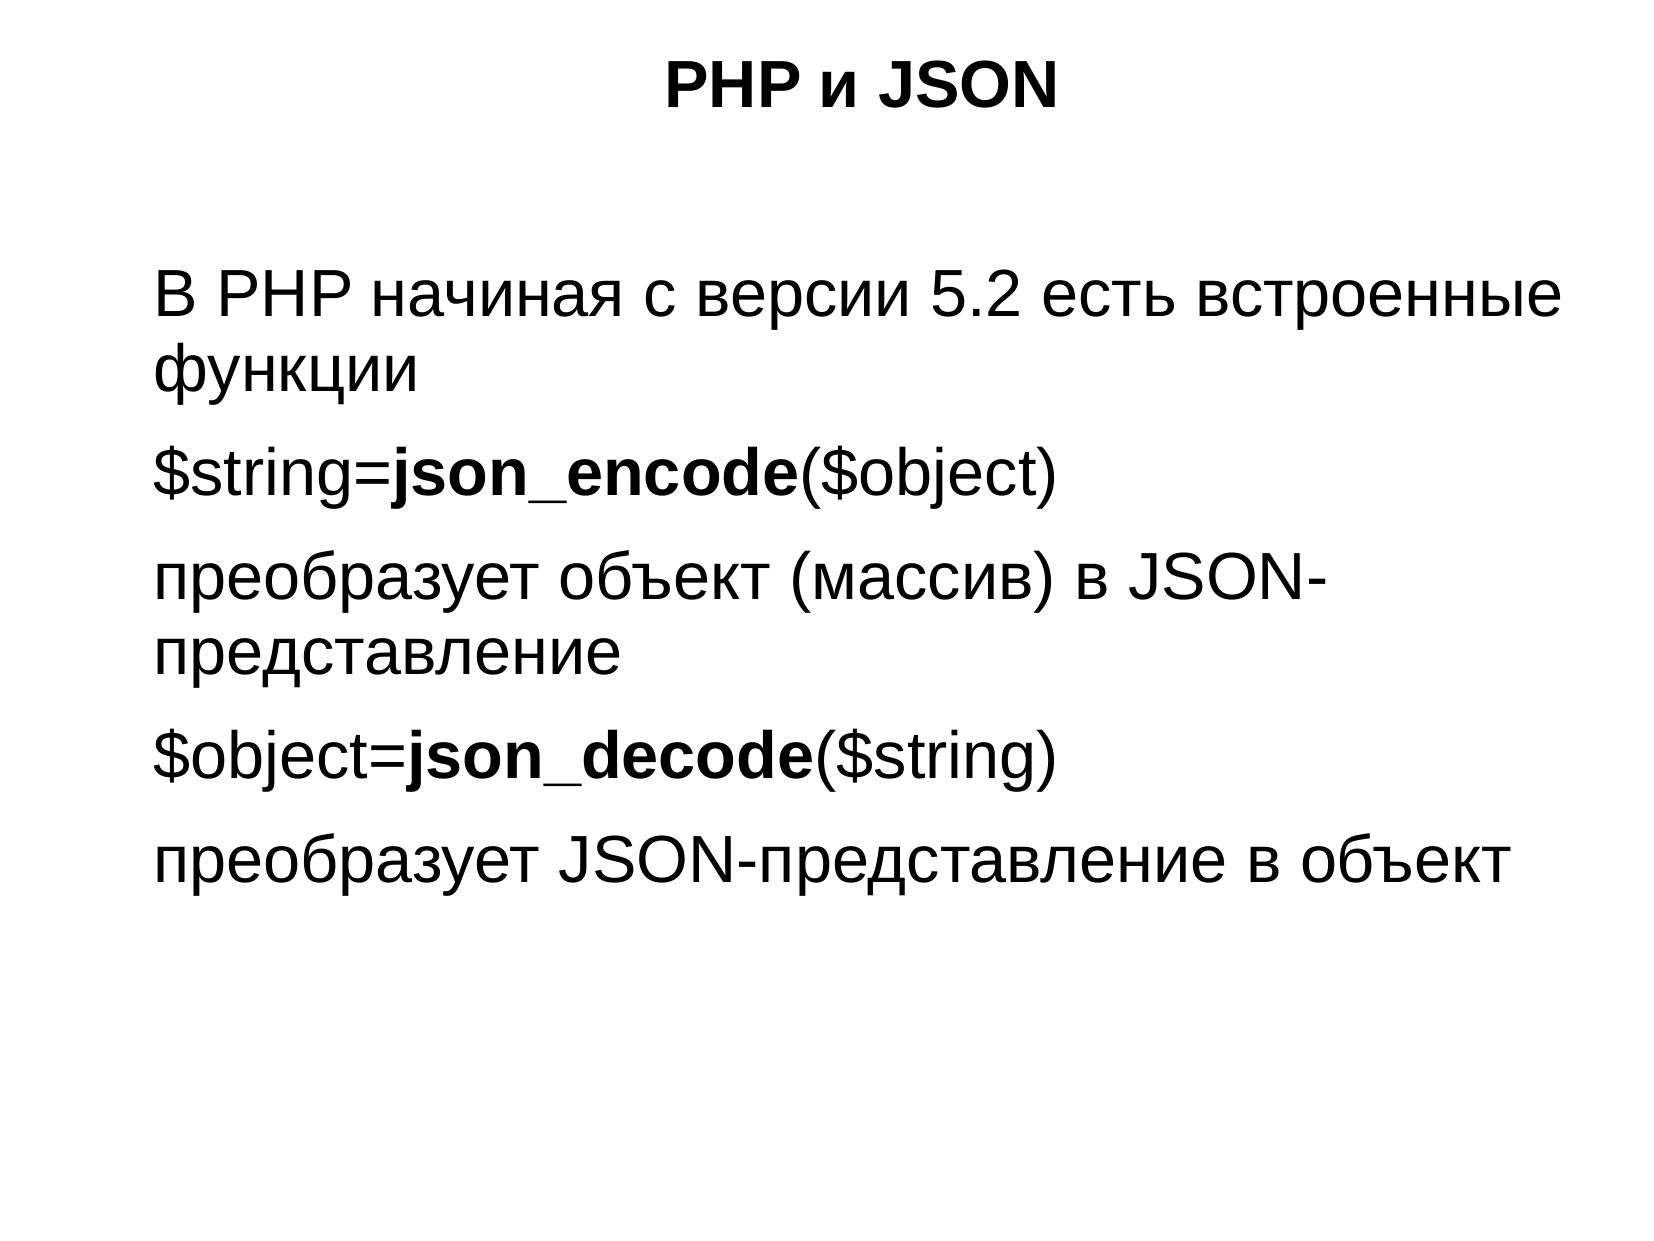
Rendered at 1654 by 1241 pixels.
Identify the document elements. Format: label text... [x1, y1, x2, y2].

list PHP и JSON В PHP начиная с версии 5.2 есть встроенные функции $string=json_encode($object) преобразует объект (массив) в JSON-представление $object=json_decode($string) преобразует JSON-представление в объект [82, 47, 1571, 1156]
